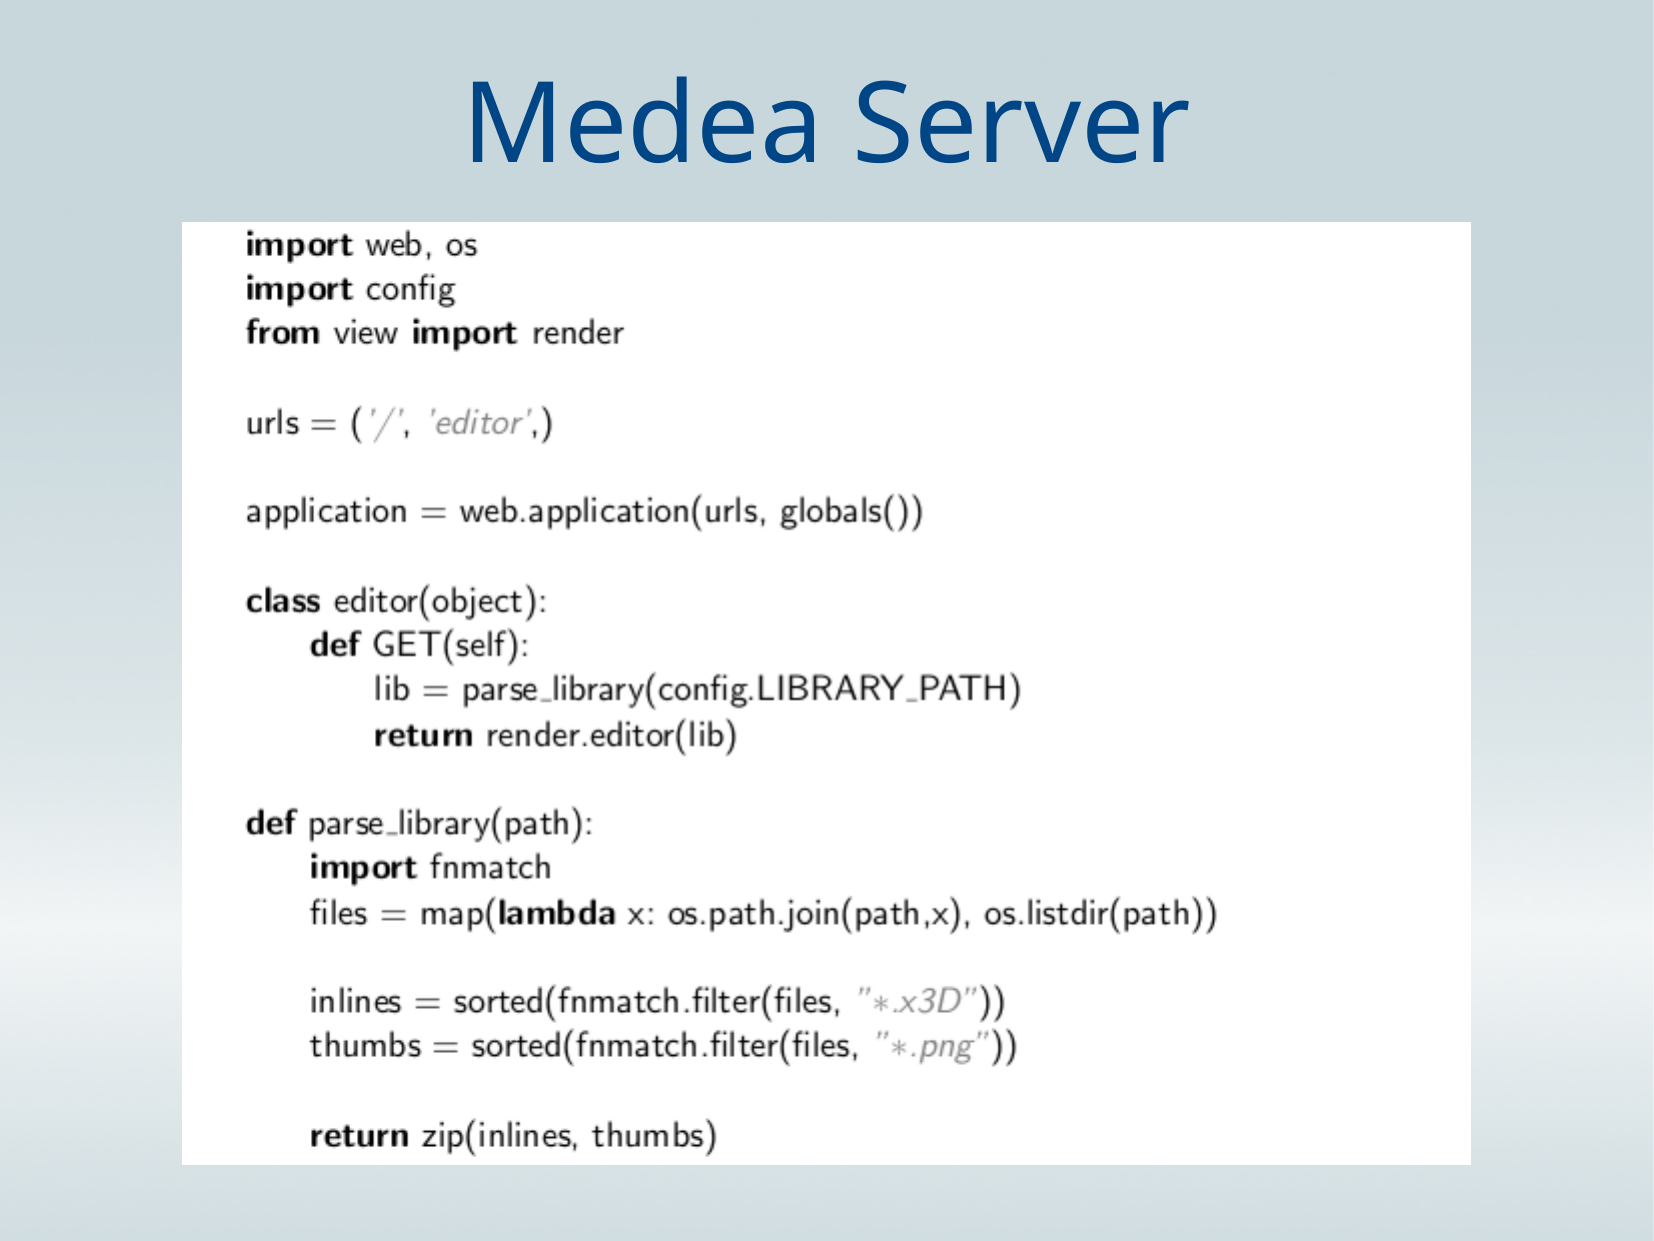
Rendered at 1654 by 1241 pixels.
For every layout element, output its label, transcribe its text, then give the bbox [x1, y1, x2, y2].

picture [0, 0, 1654, 1241]
text_box Medea Server [410, 34, 1244, 207]
